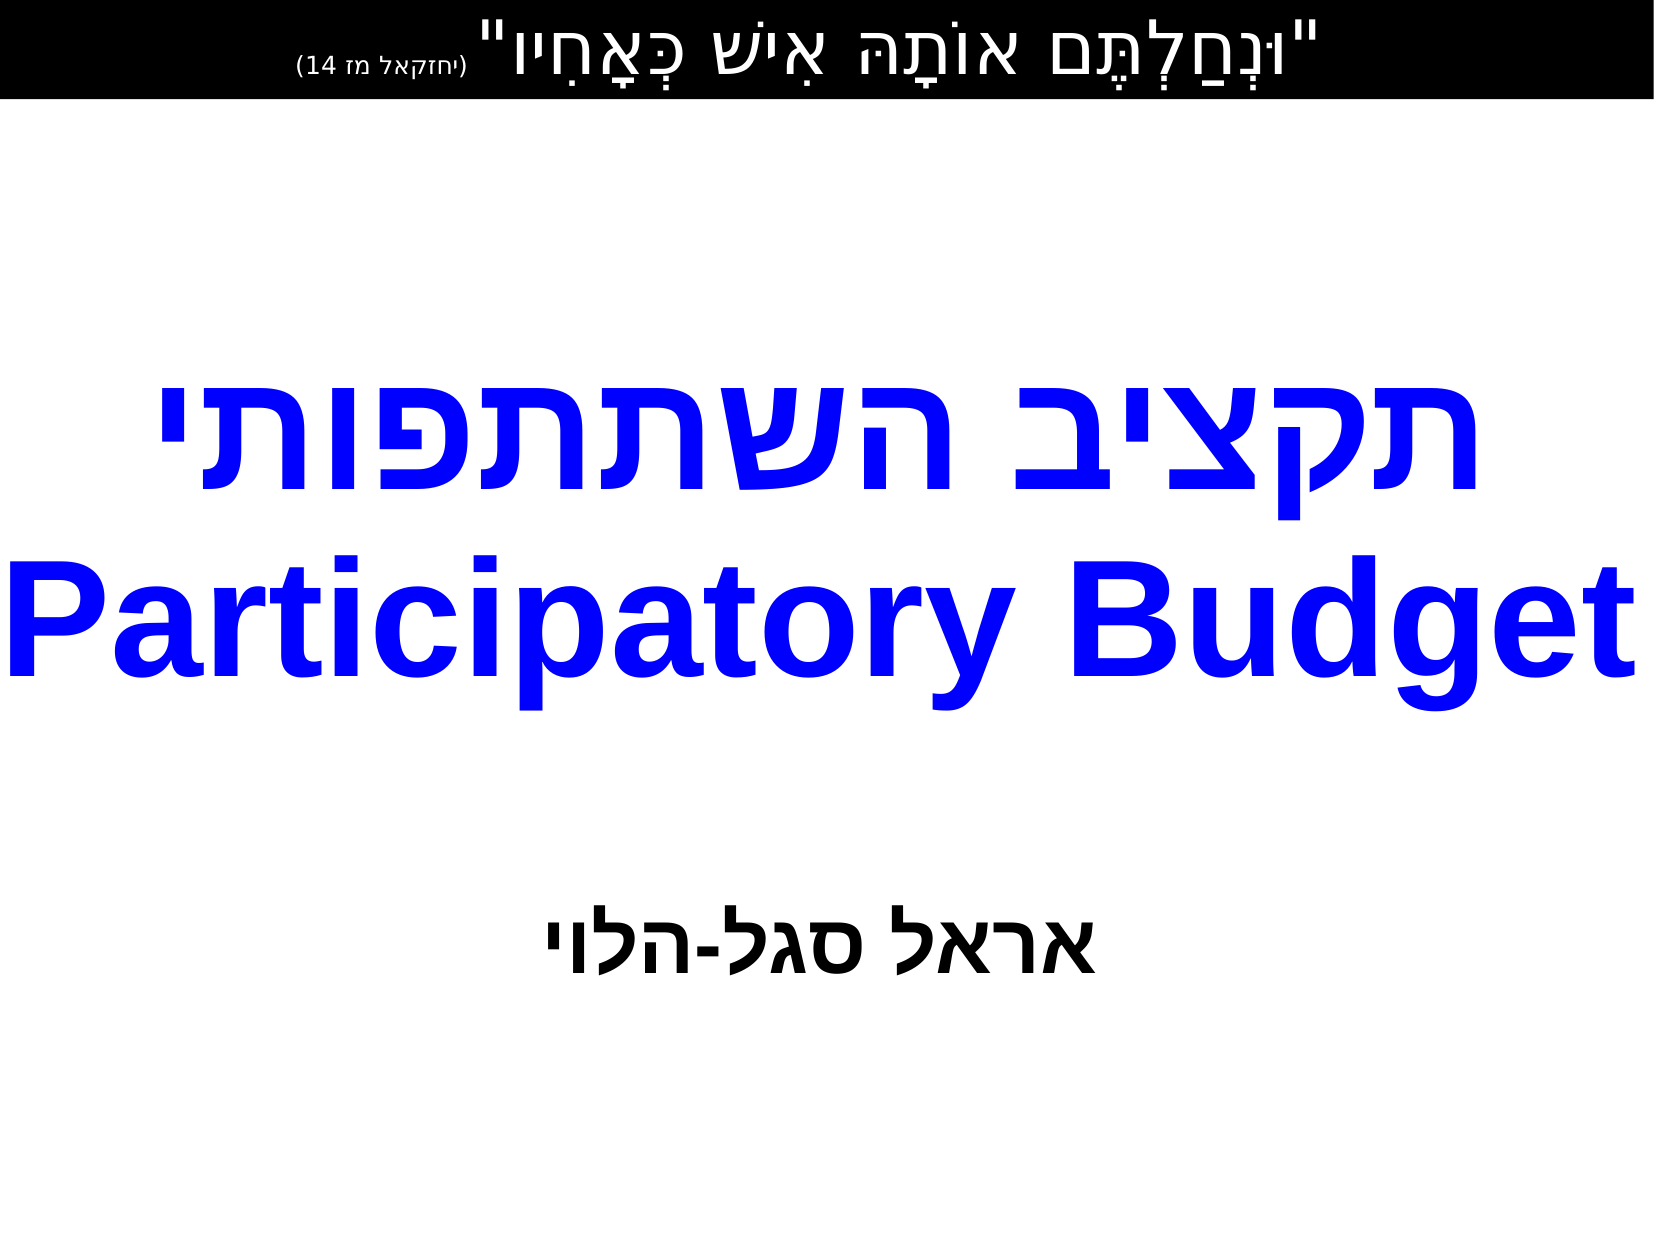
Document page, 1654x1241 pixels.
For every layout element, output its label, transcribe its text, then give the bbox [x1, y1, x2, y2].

text_box "וּנְחַלְתֶּם אוֹתָהּ אִישׁ כְּאָחִיו" (יחזקאל מז 14) [0, 0, 1654, 100]
title תקציב השתתפותי Participatory Budget אראל סגל-הלוי [0, 100, 1654, 1240]
